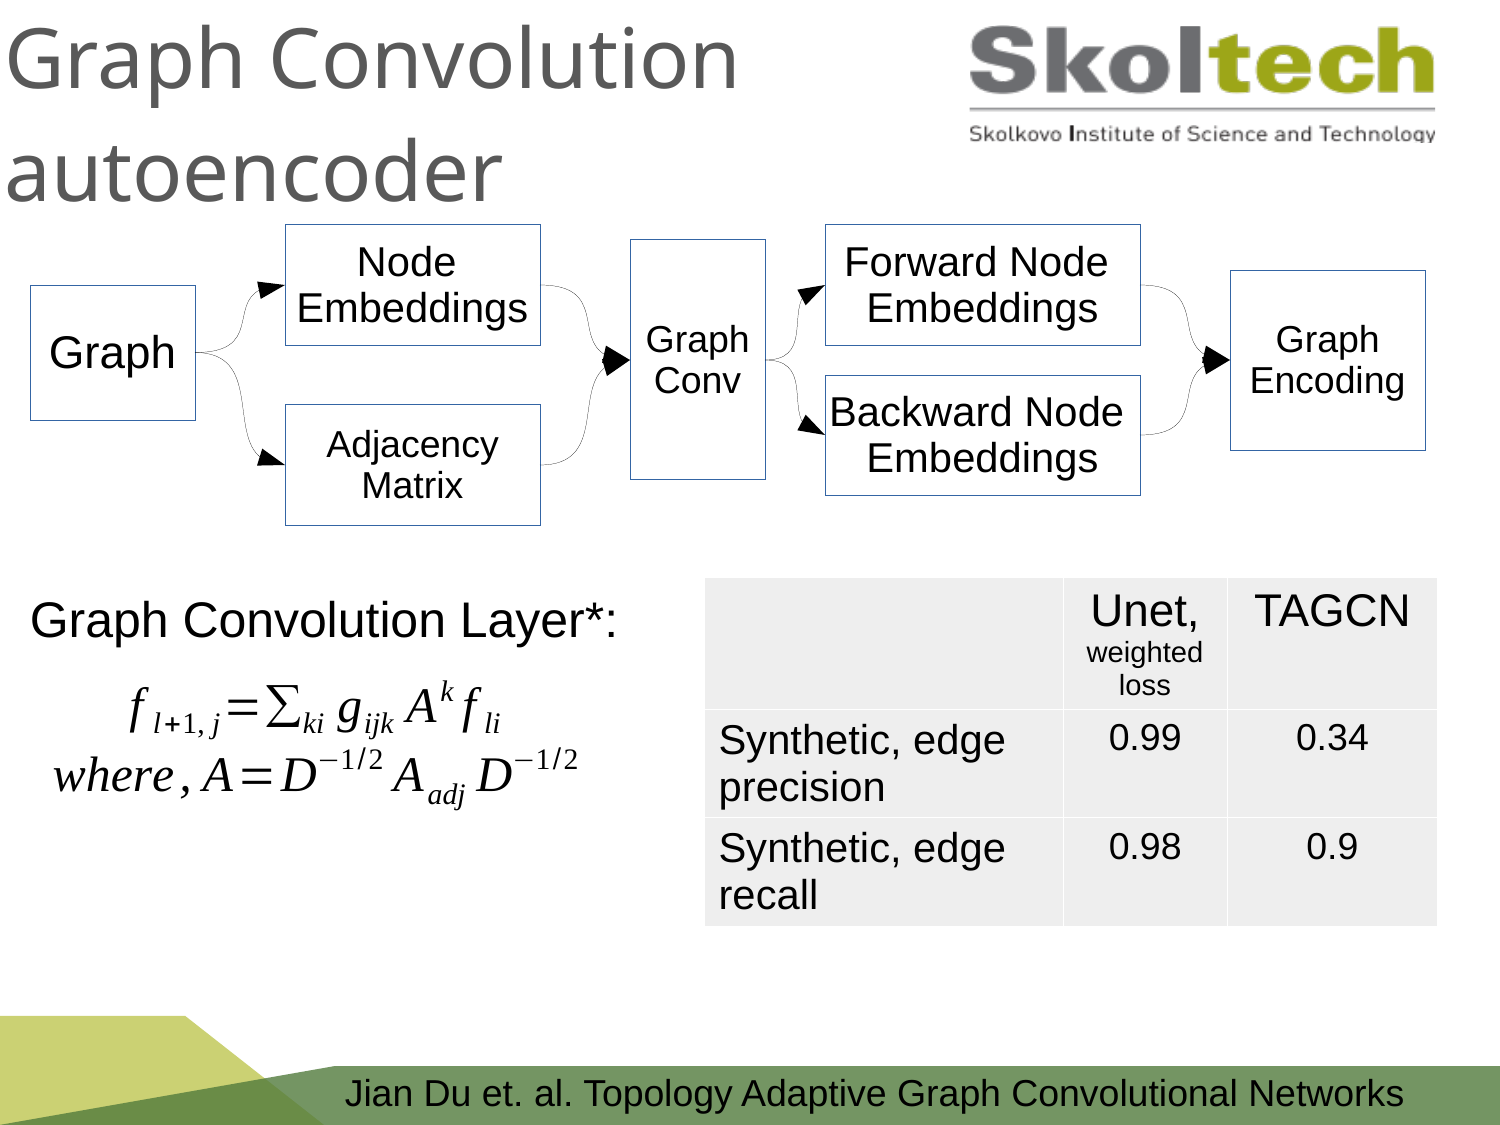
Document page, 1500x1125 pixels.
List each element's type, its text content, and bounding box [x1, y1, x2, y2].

text_box Jian Du et. al. Topology Adaptive Graph Convolutional Networks [330, 1065, 1500, 1122]
table_cell Synthetic, edge precision [705, 710, 1063, 817]
table_cell 0.99 [1064, 710, 1227, 817]
table_cell 0.98 [1064, 818, 1227, 926]
text_box Graph Encoding [1230, 270, 1426, 451]
text_box Backward Node Embeddings [825, 375, 1141, 496]
table_header [705, 578, 1063, 709]
table_header TAGCN [1228, 578, 1437, 709]
table_cell Synthetic, edge recall [705, 818, 1063, 926]
text_box Adjacency Matrix [285, 404, 541, 526]
text_box Forward Node Embeddings [825, 224, 1141, 346]
text_box Node Embeddings [285, 224, 541, 346]
text_box Graph [30, 285, 196, 421]
title Graph Convolution autoencoder [4, 15, 1366, 211]
chart [45, 768, 586, 811]
table_header Unet, weighted loss [1064, 578, 1227, 709]
text_box Graph Convolution Layer*: [15, 585, 661, 768]
table_cell 0.34 [1228, 710, 1437, 817]
table_cell 0.9 [1228, 818, 1437, 926]
text_box Graph Conv [630, 239, 766, 480]
